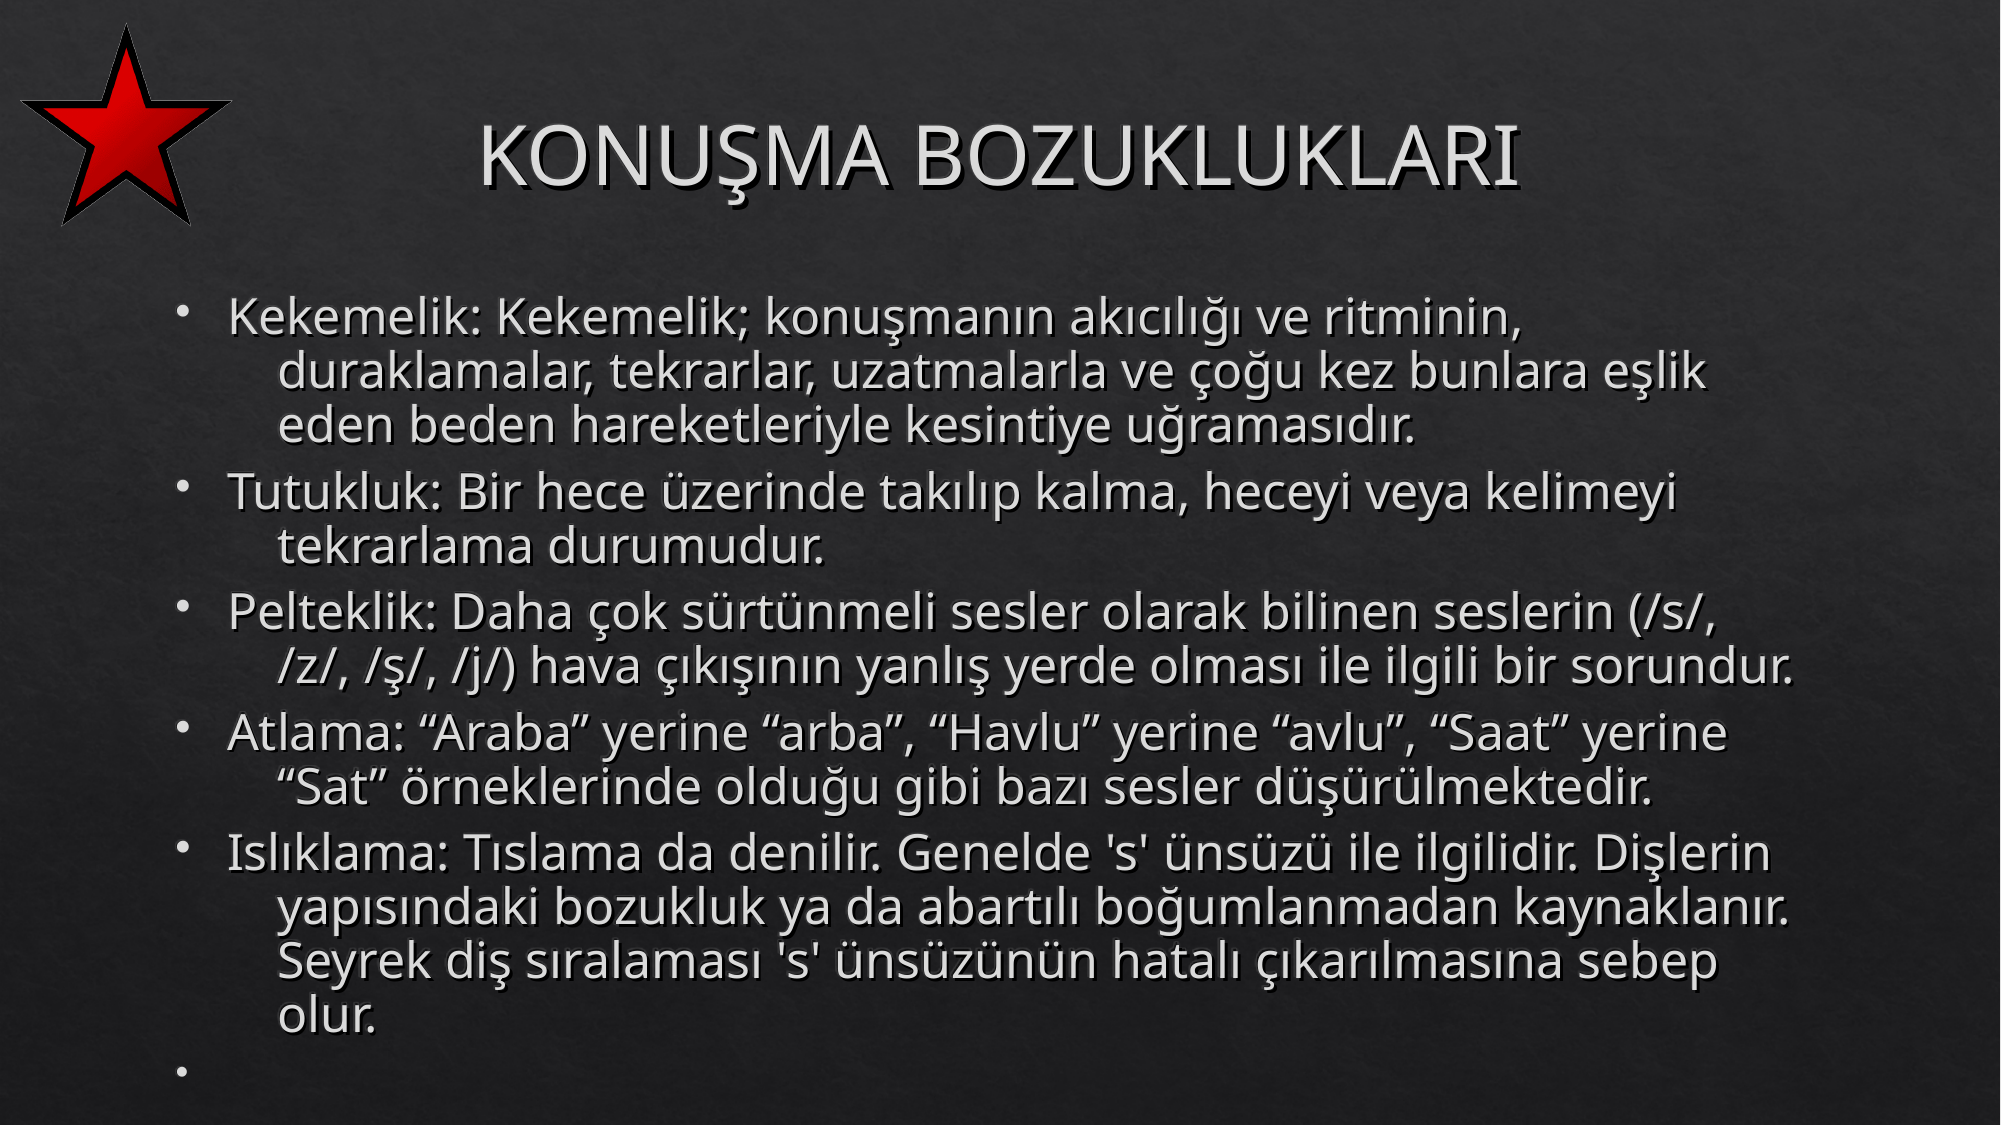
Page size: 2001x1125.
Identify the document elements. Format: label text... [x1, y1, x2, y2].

list Kekemelik: Kekemelik; konuşmanın akıcılığı ve ritminin, duraklamalar, tekrarlar, uzatmalarla ve çoğu kez bunlara eşlik eden beden hareketleriyle kesintiye uğramasıdır. Tutukluk: Bir hece üzerinde takılıp kalma, heceyi veya kelimeyi tekrarlama durumudur. Pelteklik: Daha çok sürtünmeli sesler olarak bilinen seslerin (/s/, /z/, /ş/, /j/) hava çıkışının yanlış yerde olması ile ilgili bir sorundur. Atlama: “Araba” yerine “arba”, “Havlu” yerine “avlu”, “Saat” yerine “Sat” örneklerinde olduğu gibi bazı sesler düşürülmektedir. Islıklama: Tıslama da denilir. Genelde 's' ünsüzü ile ilgilidir. Dişlerin yapısındaki bozukluk ya da abartılı boğumlanmadan kaynaklanır. Seyrek diş sıralaması 's' ünsüzünün hatalı çıkarılmasına sebep olur. [149, 284, 1849, 1125]
picture [0, 0, 253, 253]
title KONUŞMA BOZUKLUKLARI [253, 72, 1849, 233]
